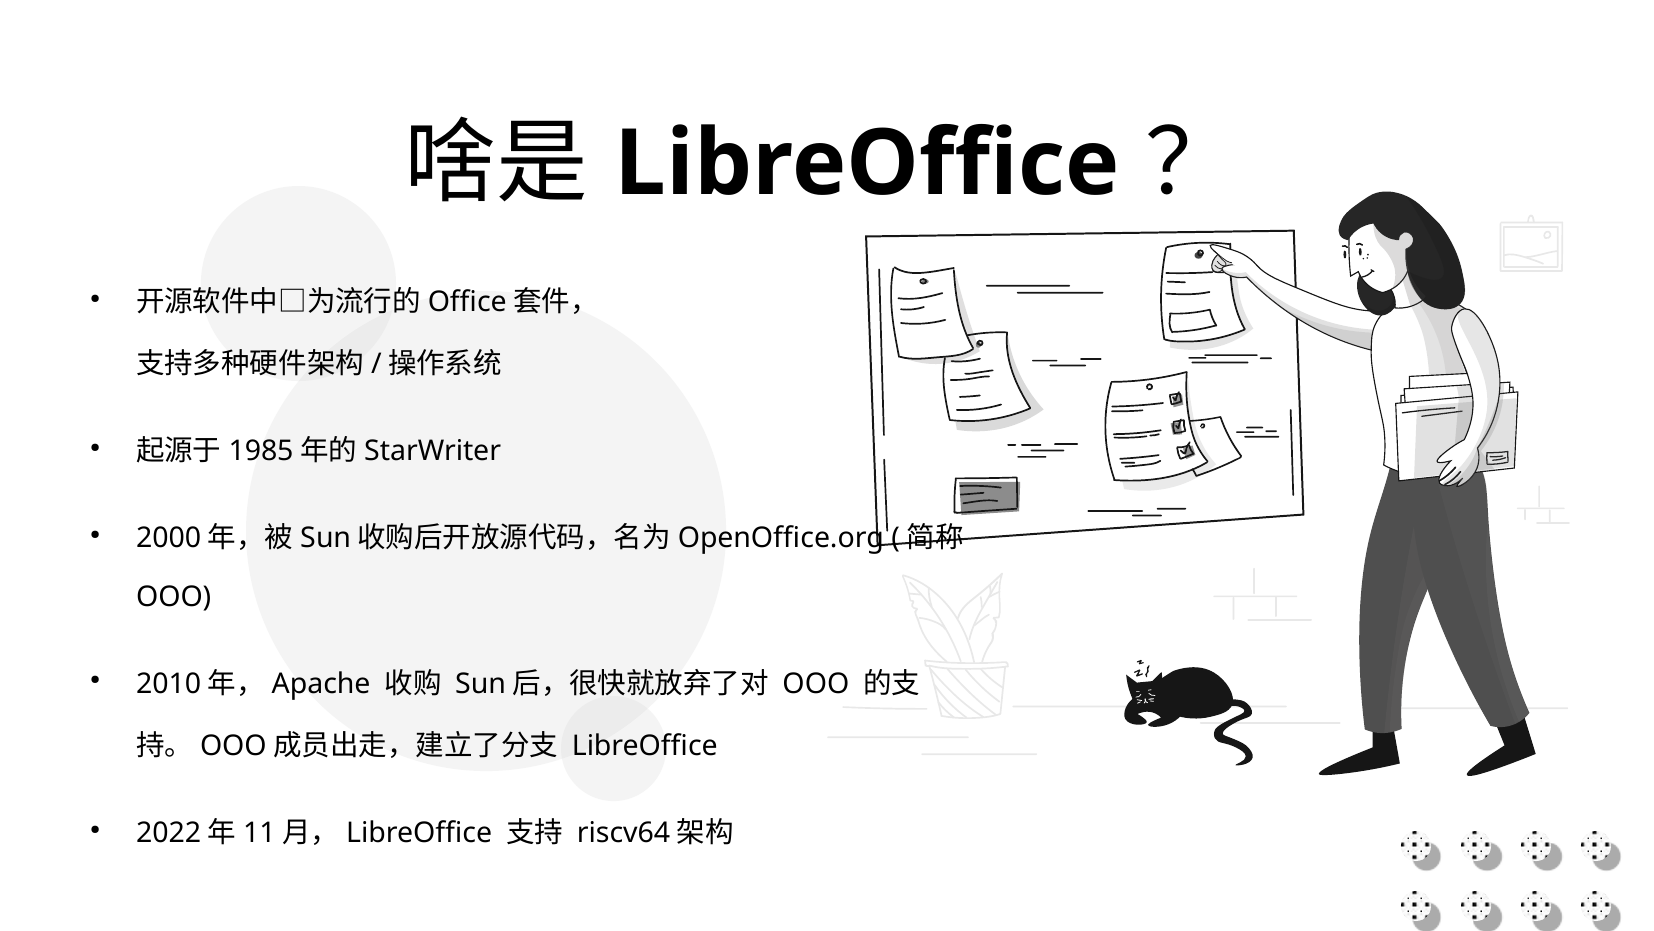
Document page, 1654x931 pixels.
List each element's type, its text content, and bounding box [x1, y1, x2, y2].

picture [1400, 830, 1432, 862]
list 开源软件中□为流行的Office套件， 支持多种硬件架构/操作系统 起源于1985年的StarWriter 2000年，被Sun收购后开放源代码，名为OpenOffice.org (简称OOO) 2010年，Apache 收购 Sun后，很快就放弃了对 OOO 的支持。OOO成员出走，建立了分支 LibreOffice 2022年11月，LibreOffice 支持 riscv64架构 [75, 257, 974, 863]
title 啥是LibreOffice？ [76, 76, 1565, 233]
picture [1400, 890, 1432, 922]
picture [1520, 890, 1552, 922]
picture [1580, 830, 1612, 862]
picture [1520, 831, 1552, 862]
picture [1461, 890, 1492, 922]
picture [1461, 830, 1492, 862]
picture [1580, 890, 1612, 922]
